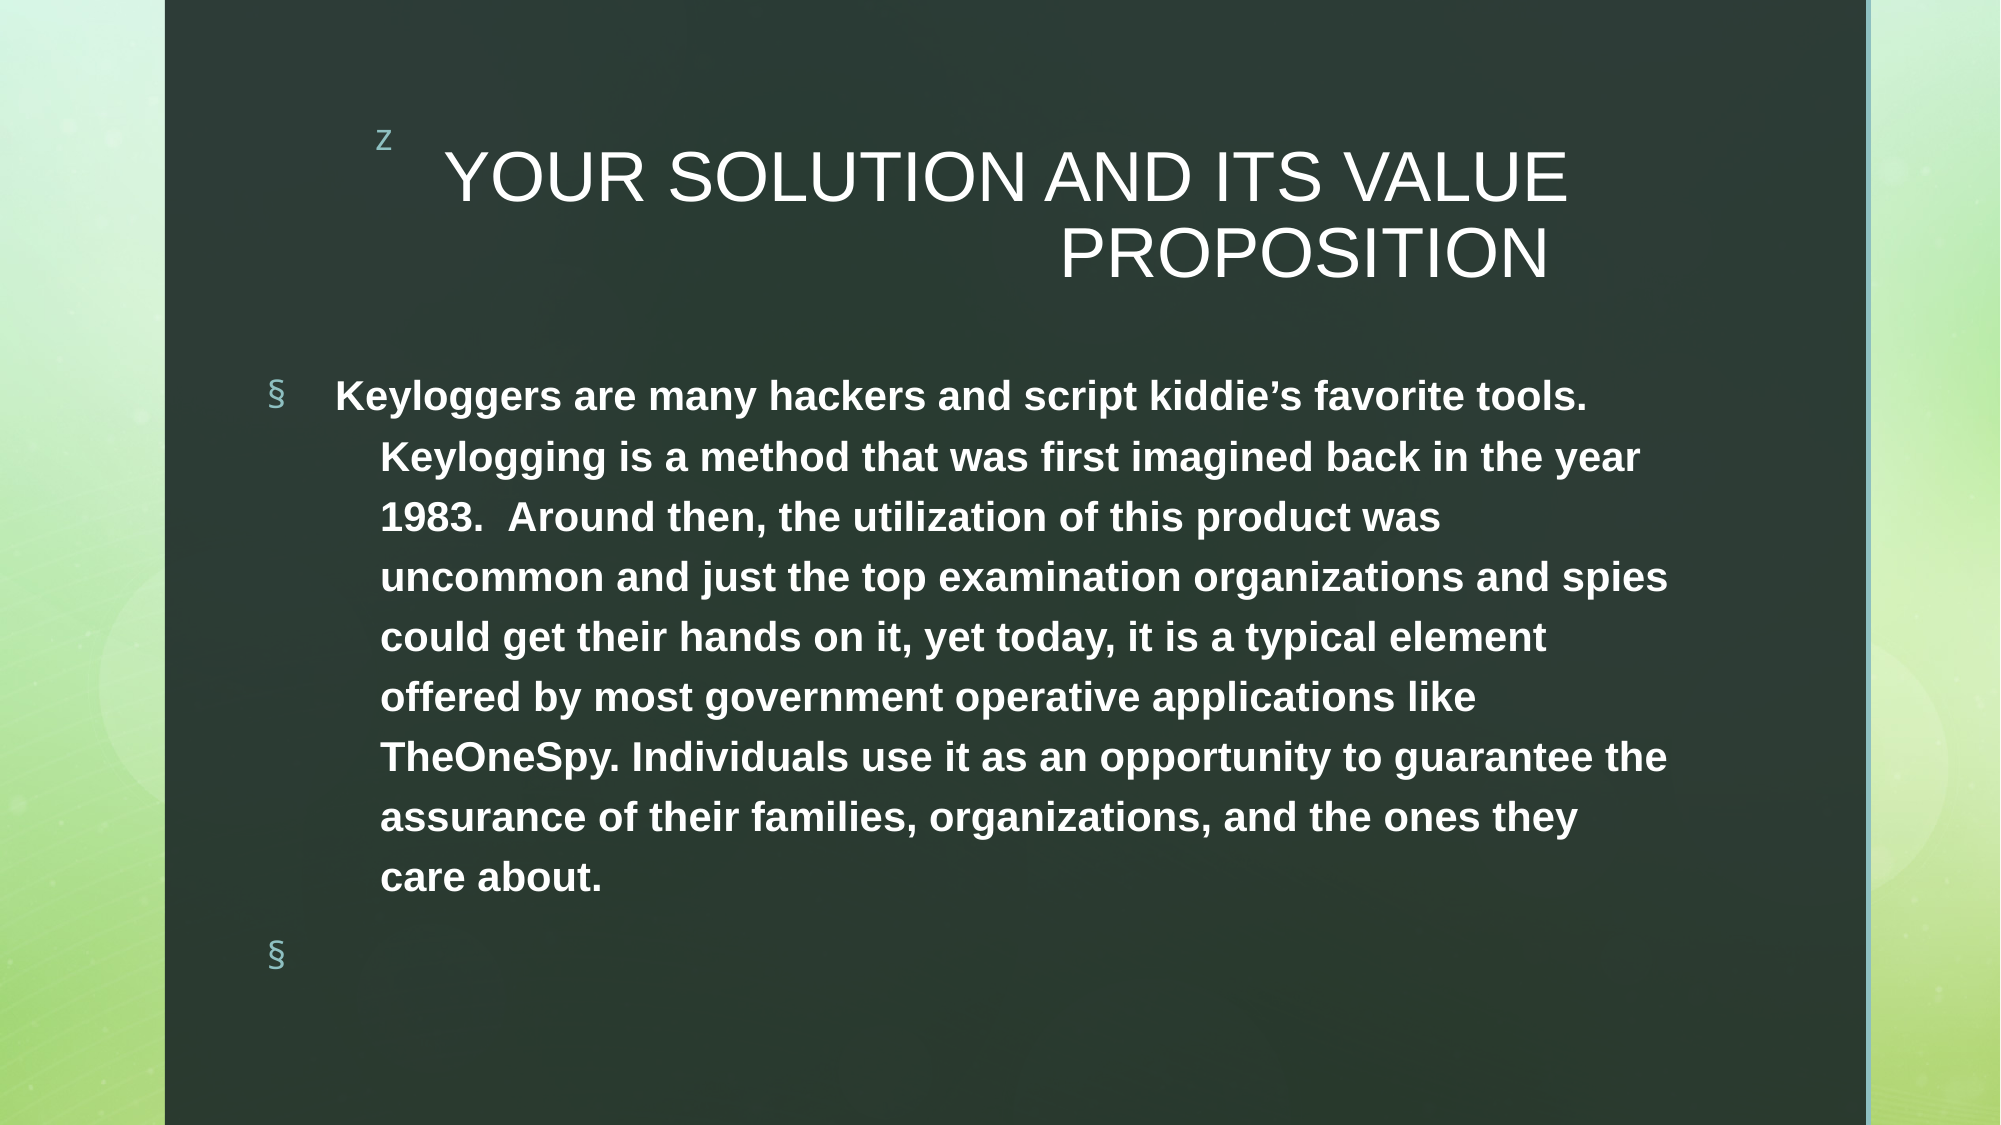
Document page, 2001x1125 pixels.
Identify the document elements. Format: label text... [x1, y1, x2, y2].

list Keyloggers are many hackers and script kiddie’s favorite tools. Keylogging is a method that was first imagined back in the year 1983. Around then, the utilization of this product was uncommon and just the top examination organizations and spies could get their hands on it, yet today, it is a typical element offered by most government operative applications like TheOneSpy. Individuals use it as an opportunity to guarantee the assurance of their families, organizations, and the ones they care about. [251, 347, 1685, 993]
title YOUR SOLUTION AND ITS VALUE PROPOSITION [428, 132, 1734, 310]
